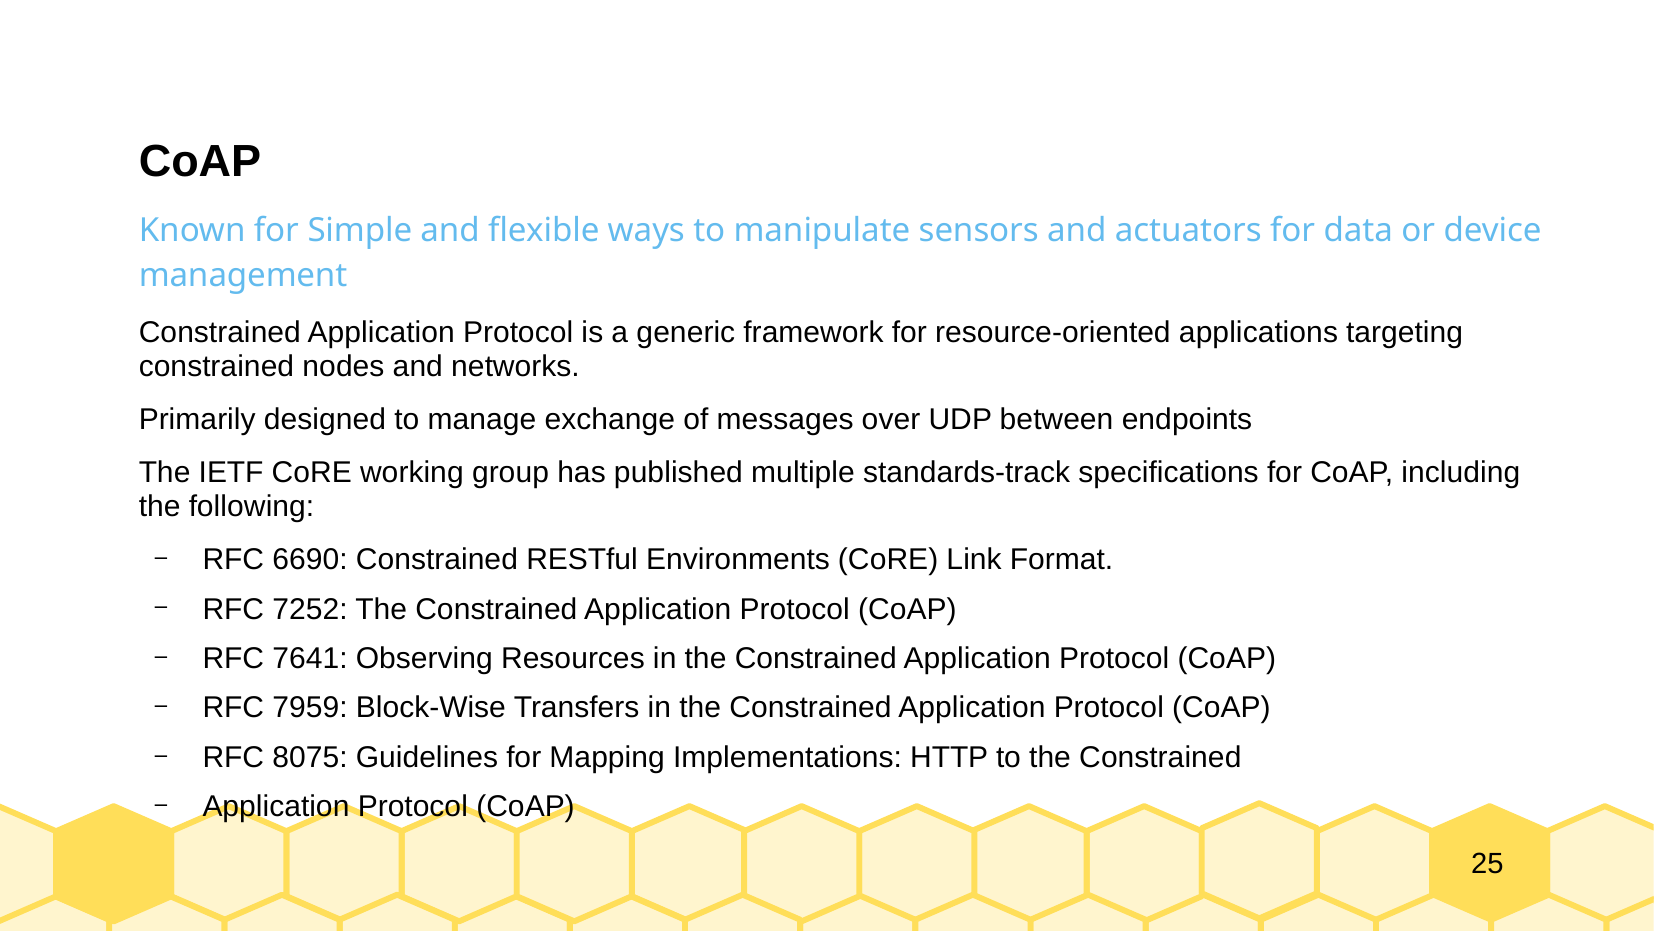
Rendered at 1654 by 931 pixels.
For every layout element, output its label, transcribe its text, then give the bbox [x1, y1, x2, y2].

list CoAP Known for Simple and flexible ways to manipulate sensors and actuators for data or device management Constrained Application Protocol is a generic framework for resource-oriented applications targeting constrained nodes and networks. Primarily designed to manage exchange of messages over UDP between endpoints The IETF CoRE working group has published multiple standards-track specifications for CoAP, including the following: RFC 6690: Constrained RESTful Environments (CoRE) Link Format. RFC 7252: The Constrained Application Protocol (CoAP) RFC 7641: Observing Resources in the Constrained Application Protocol (CoAP) RFC 7959: Block-Wise Transfers in the Constrained Application Protocol (CoAP) RFC 8075: Guidelines for Mapping Implementations: HTTP to the Constrained Application Protocol (CoAP) [75, 135, 1564, 826]
